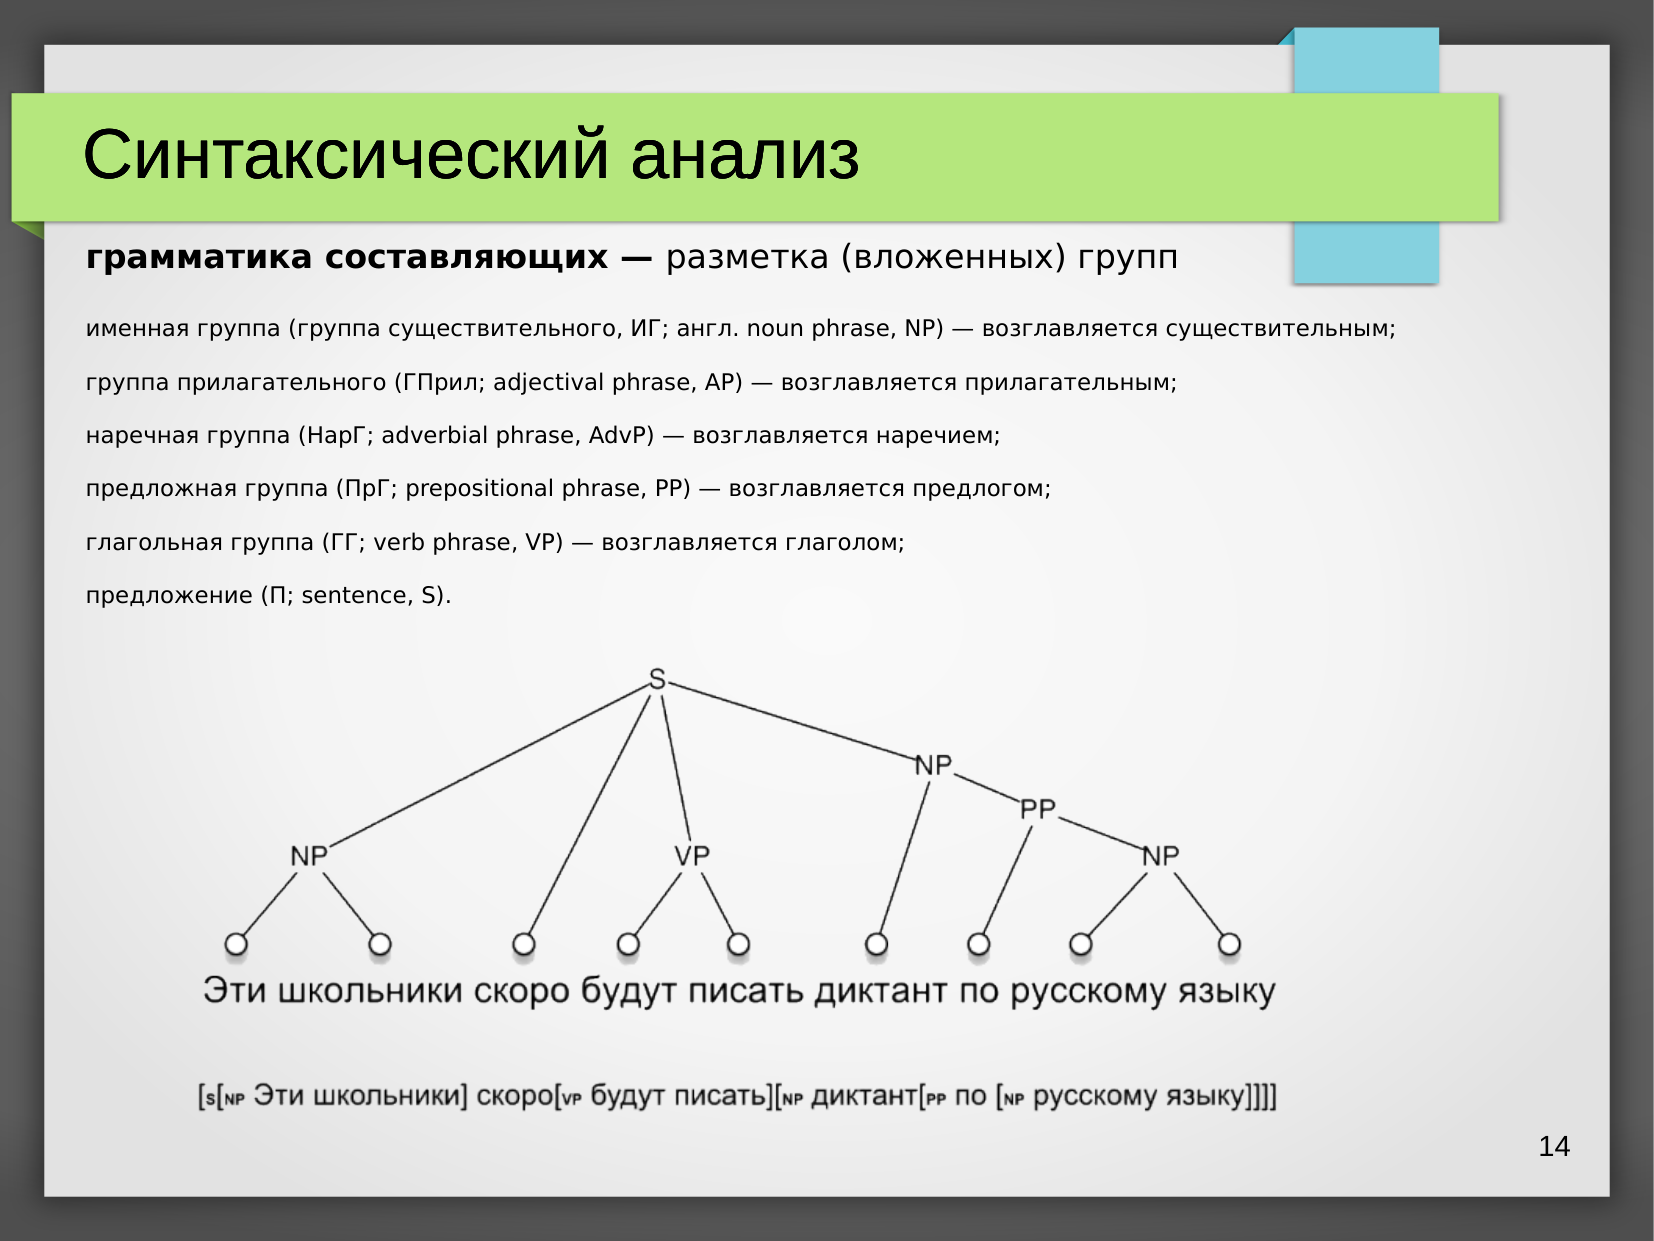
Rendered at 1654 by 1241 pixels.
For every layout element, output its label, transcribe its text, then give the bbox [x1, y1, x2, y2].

title Синтаксический анализ [82, 114, 993, 194]
picture [0, 0, 1654, 1241]
text_box грамматика составляющих — разметка (вложенных) групп именная группа (группа существительного, ИГ; англ. noun phrase, NP) — возглавляется существительным; группа прилагательного (ГПрил; adjectival phrase, AP) — возглавляется прилагательным; наречная группа (НарГ; adverbial phrase, AdvP) — возглавляется наречием; предложная группа (ПрГ; prepositional phrase, PP) — возглавляется предлогом; глагольная группа (ГГ; verb phrase, VP) — возглавляется глаголом; предложение (П; sentence, S). [70, 230, 1477, 644]
